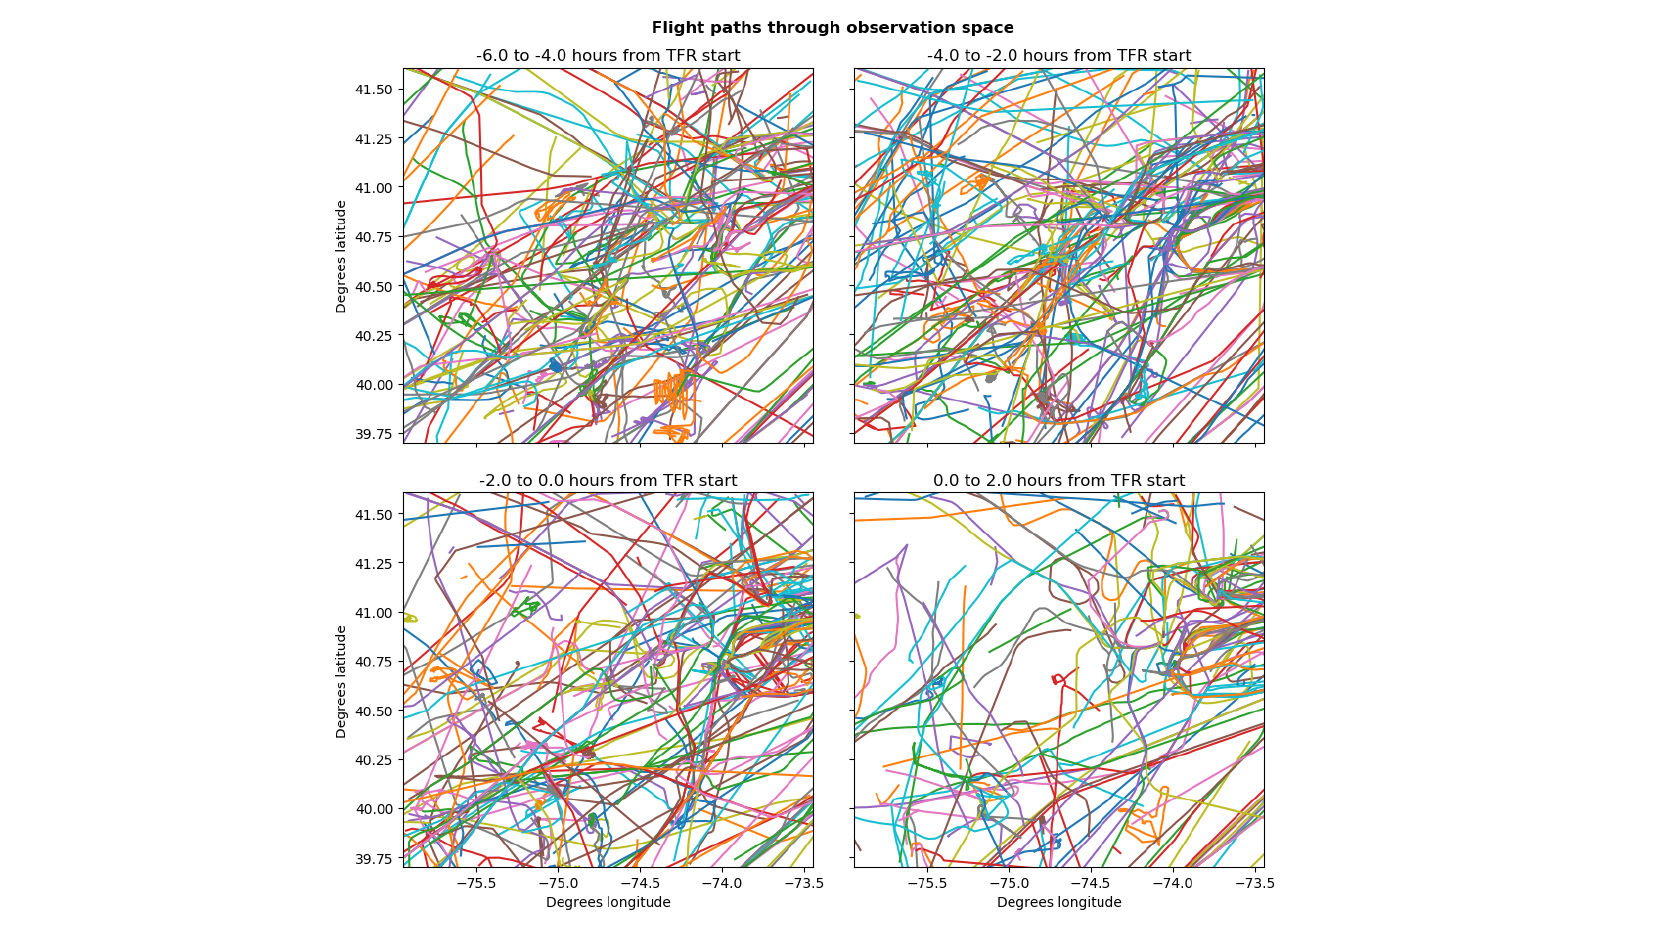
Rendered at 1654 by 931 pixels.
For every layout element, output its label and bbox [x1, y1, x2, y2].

picture [295, 2, 1371, 931]
